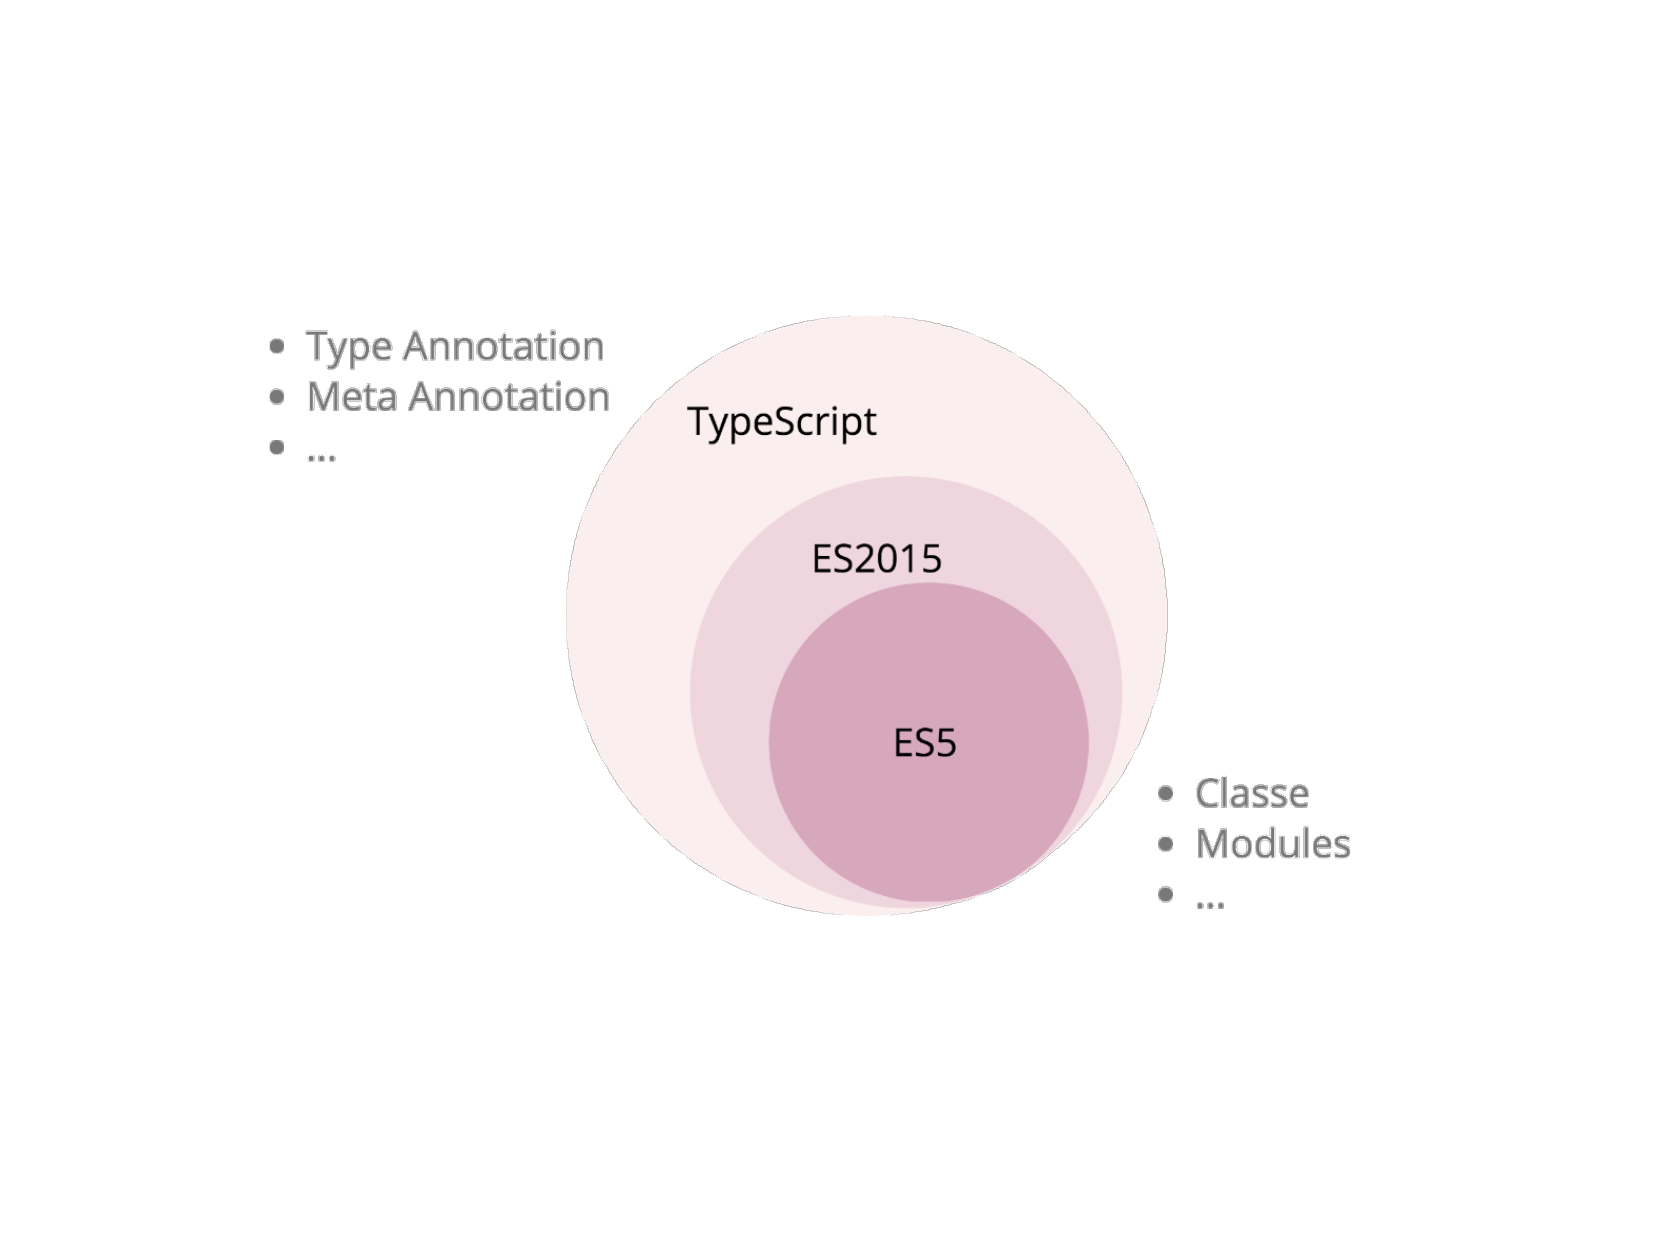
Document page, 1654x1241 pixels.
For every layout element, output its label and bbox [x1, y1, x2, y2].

picture [269, 315, 1351, 916]
